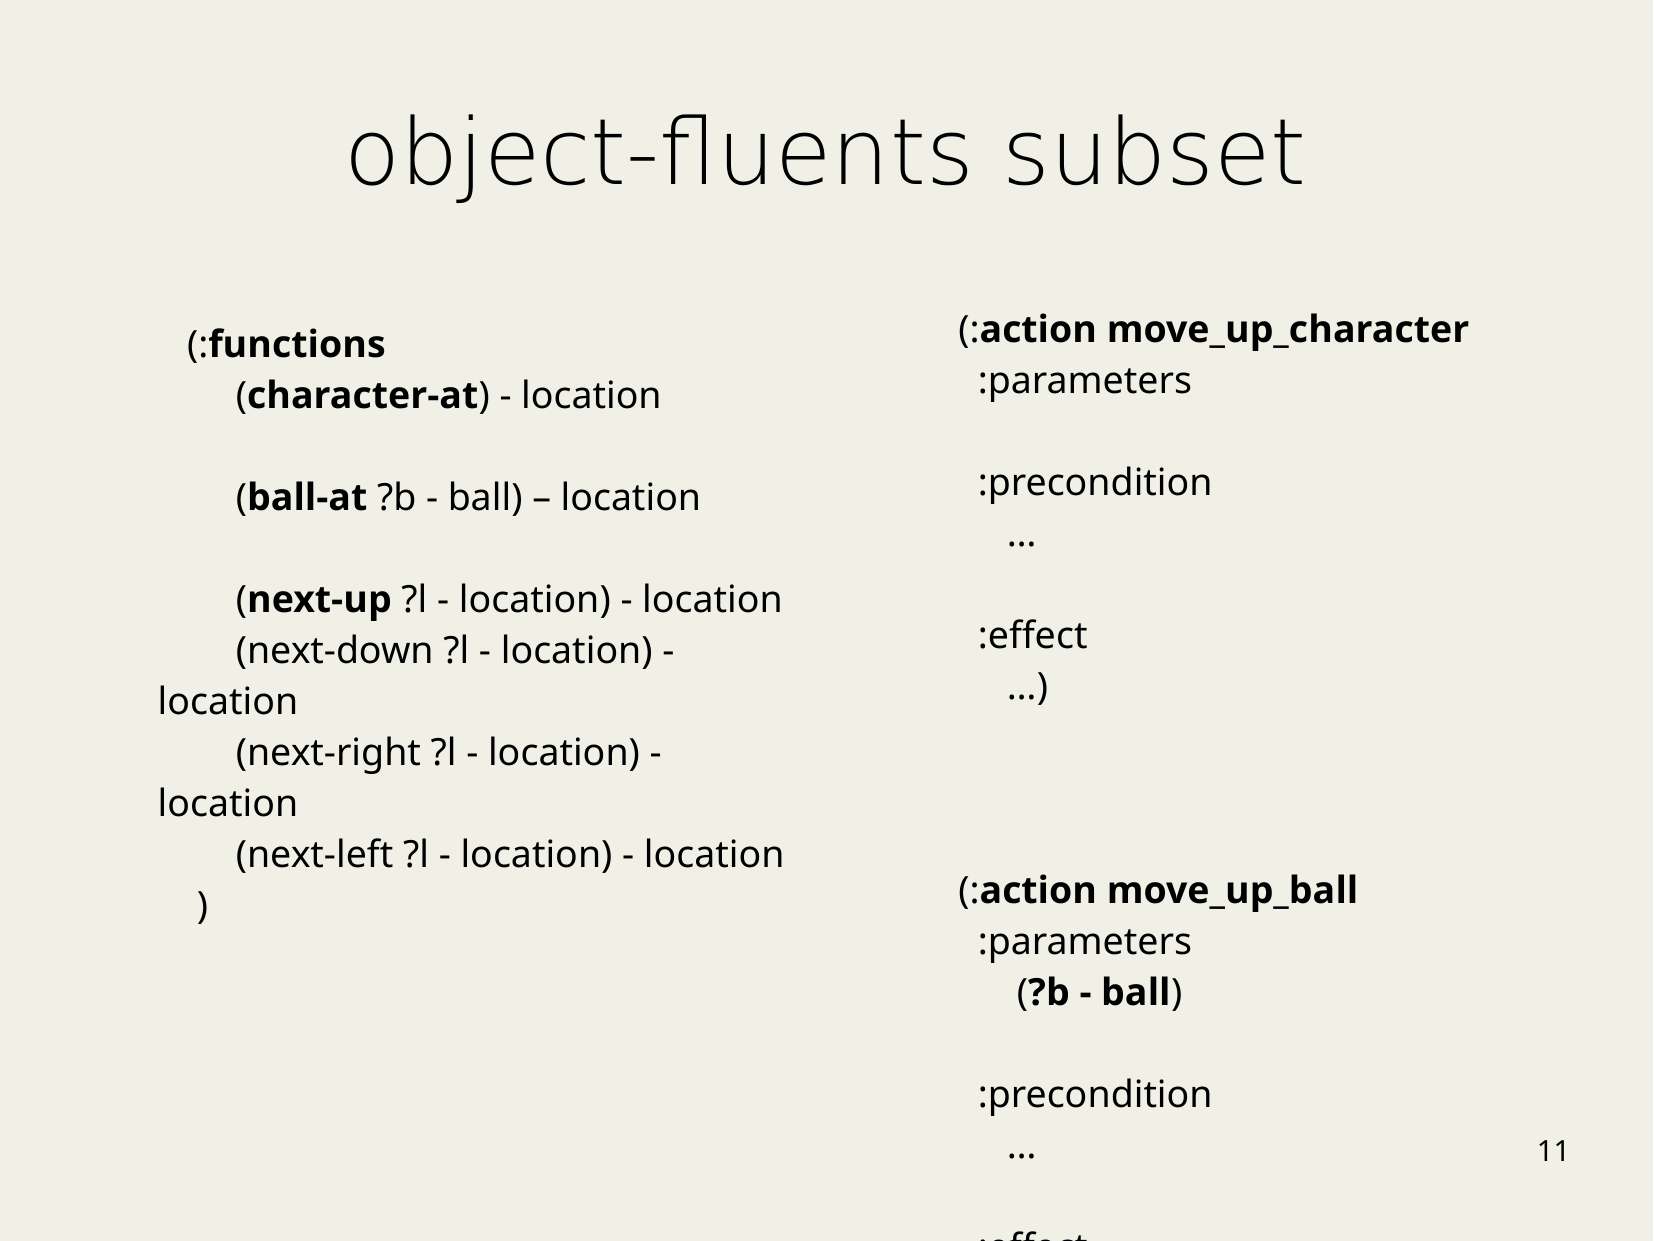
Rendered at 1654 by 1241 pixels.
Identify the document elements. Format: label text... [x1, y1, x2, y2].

text_box (:action move_up_character :parameters :precondition … :effect …) (:action move_up_ball :parameters (?b - ball) :precondition … :effect …) [904, 294, 1403, 1065]
title object-fluents subset [82, 49, 1571, 257]
text_box (:functions (character-at) - location (ball-at ?b - ball) – location (next-up ?l - location) - location (next-down ?l - location) - location (next-right ?l - location) - location (next-left ?l - location) - location ) [143, 310, 814, 703]
